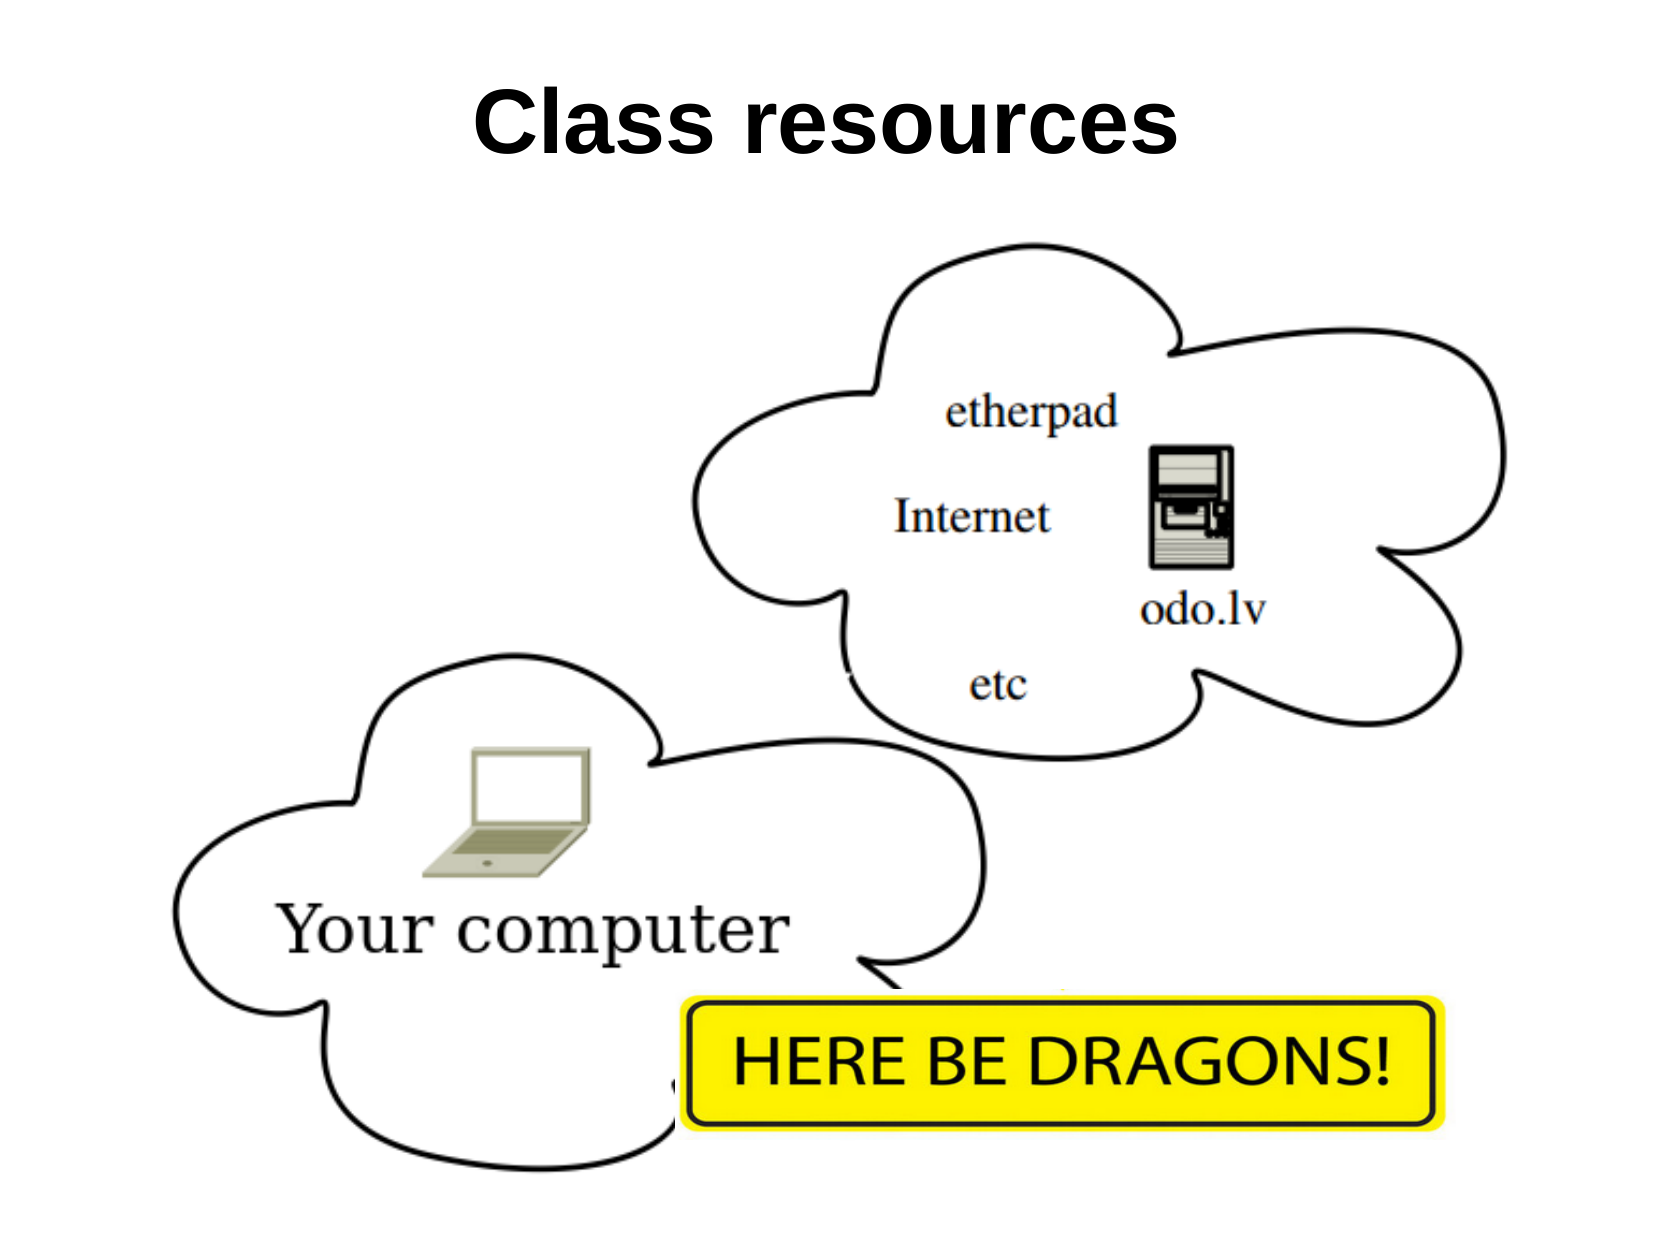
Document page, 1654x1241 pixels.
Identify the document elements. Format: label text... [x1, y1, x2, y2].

title Class resources [82, 49, 1571, 196]
picture [120, 196, 1531, 1198]
